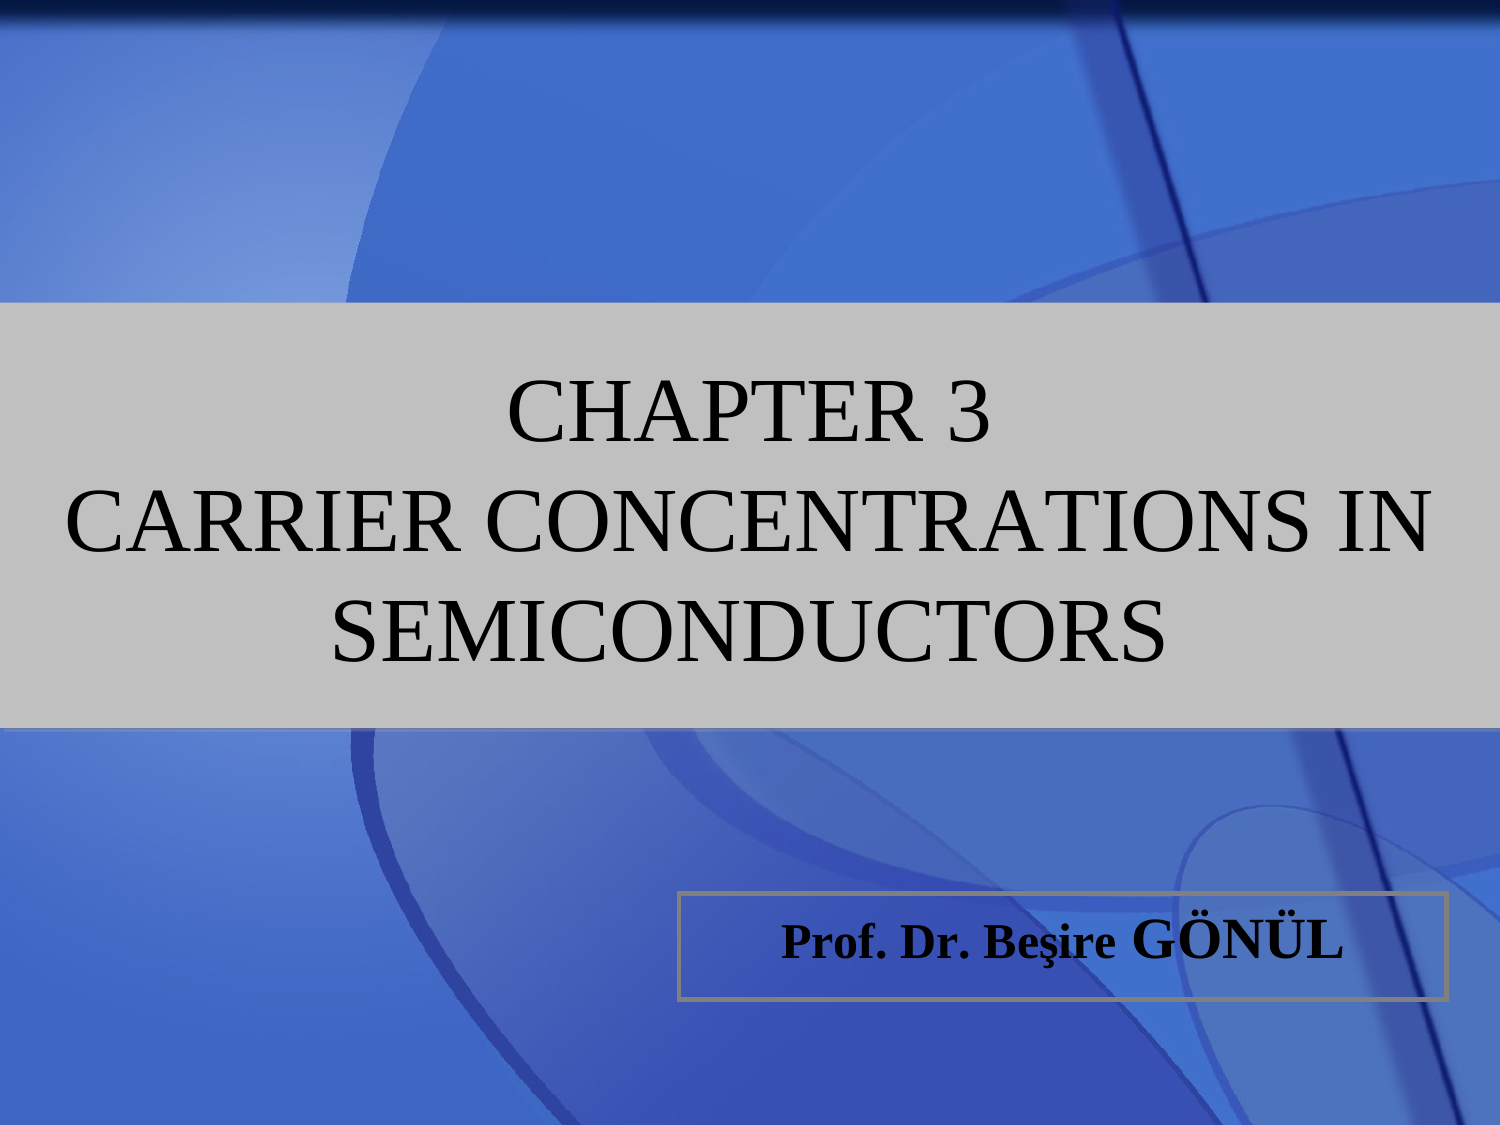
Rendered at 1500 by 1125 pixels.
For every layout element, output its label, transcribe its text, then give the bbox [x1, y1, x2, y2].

picture [0, 728, 1500, 1125]
title CHAPTER 3 CARRIER CONCENTRATIONS IN SEMICONDUCTORS [0, 302, 1500, 728]
picture [0, 0, 1500, 302]
subtitle Prof. Dr. Beşire GÖNÜL [679, 893, 1447, 1000]
